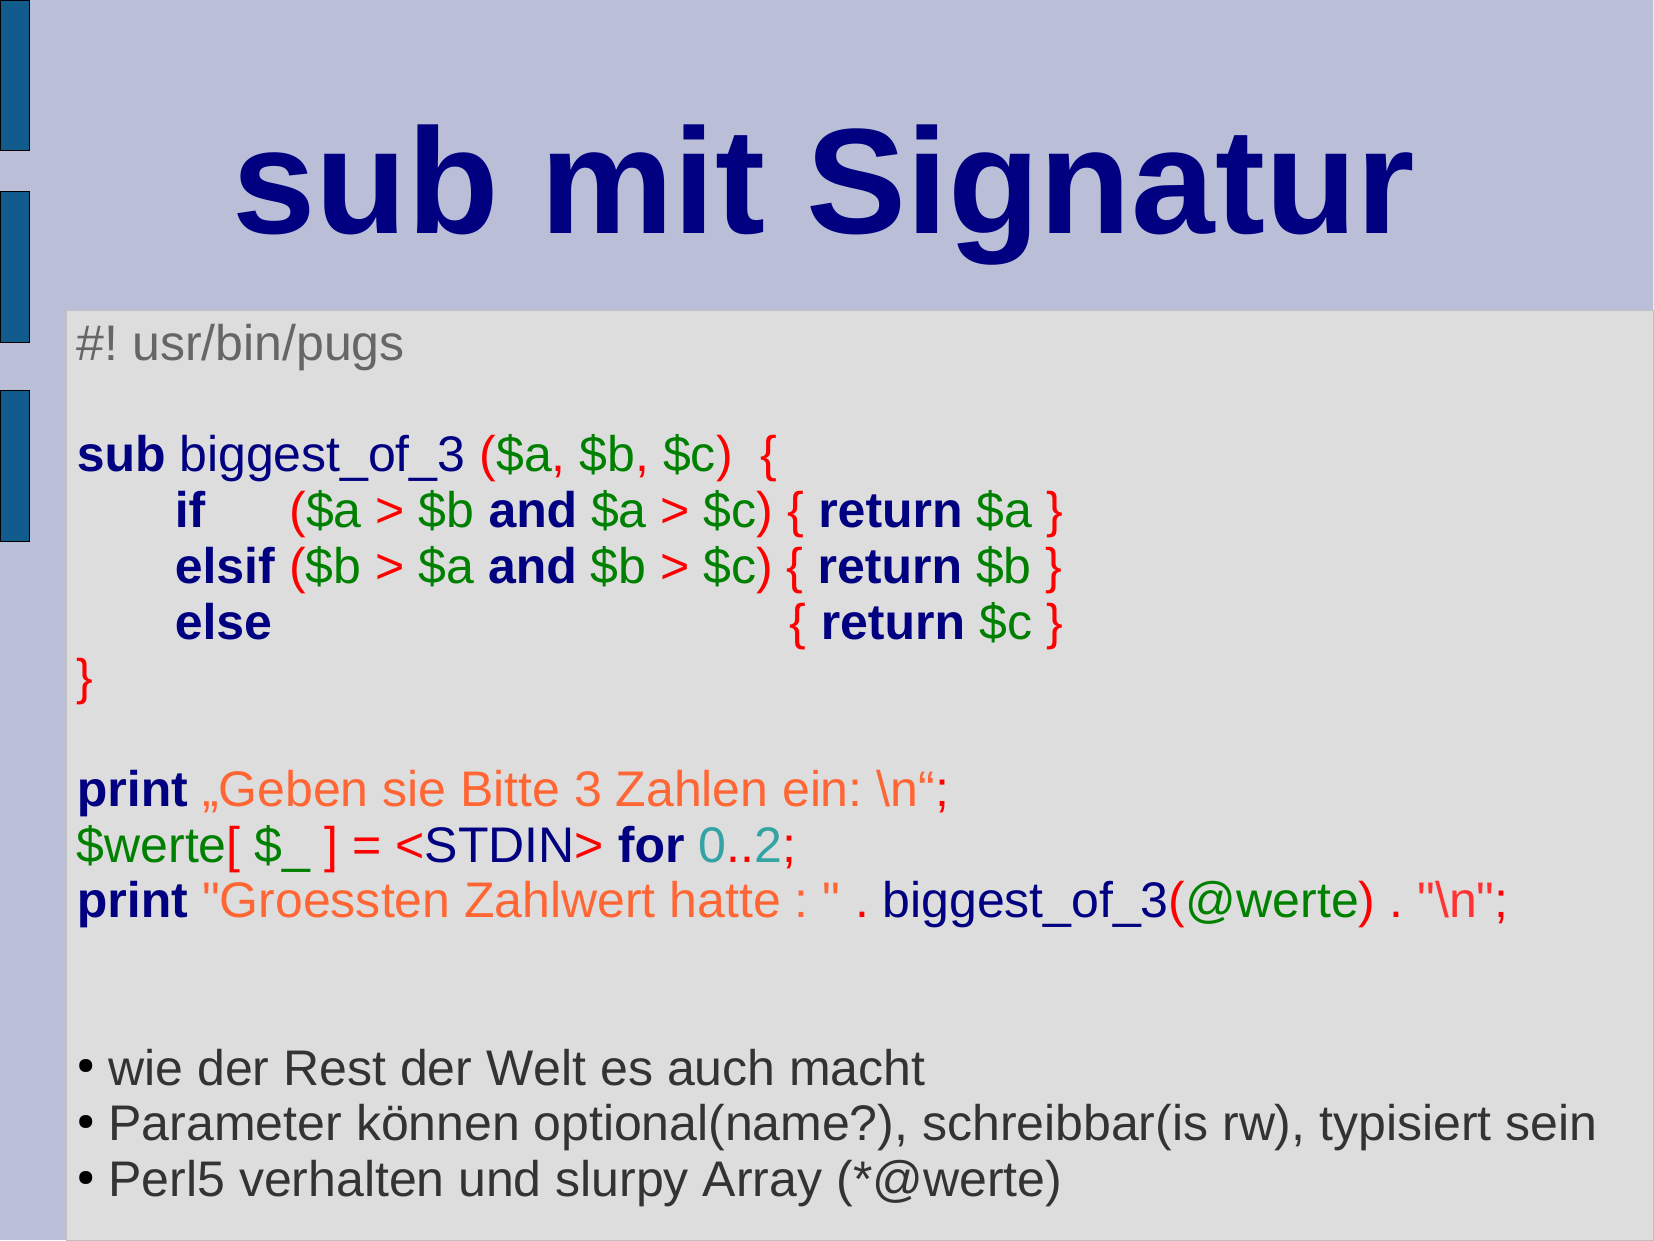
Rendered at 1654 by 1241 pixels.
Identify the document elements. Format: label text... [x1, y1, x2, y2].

title sub mit Signatur [118, 78, 1531, 286]
list #! usr/bin/pugs sub biggest_of_3 ($a, $b, $c) { if ($a > $b and $a > $c) { return $a } elsif ($b > $a and $b > $c) { return $b } else { return $c } } print „Geben sie Bitte 3 Zahlen ein: \n“; $werte[ $_ ] = <STDIN> for 0..2; print "Groessten Zahlwert hatte : " . biggest_of_3(@werte) . "\n"; wie der Rest der Welt es auch macht Parameter können optional(name?), schreibbar(is rw), typisiert sein Perl5 verhalten und slurpy Array (*@werte) [76, 315, 1625, 1218]
